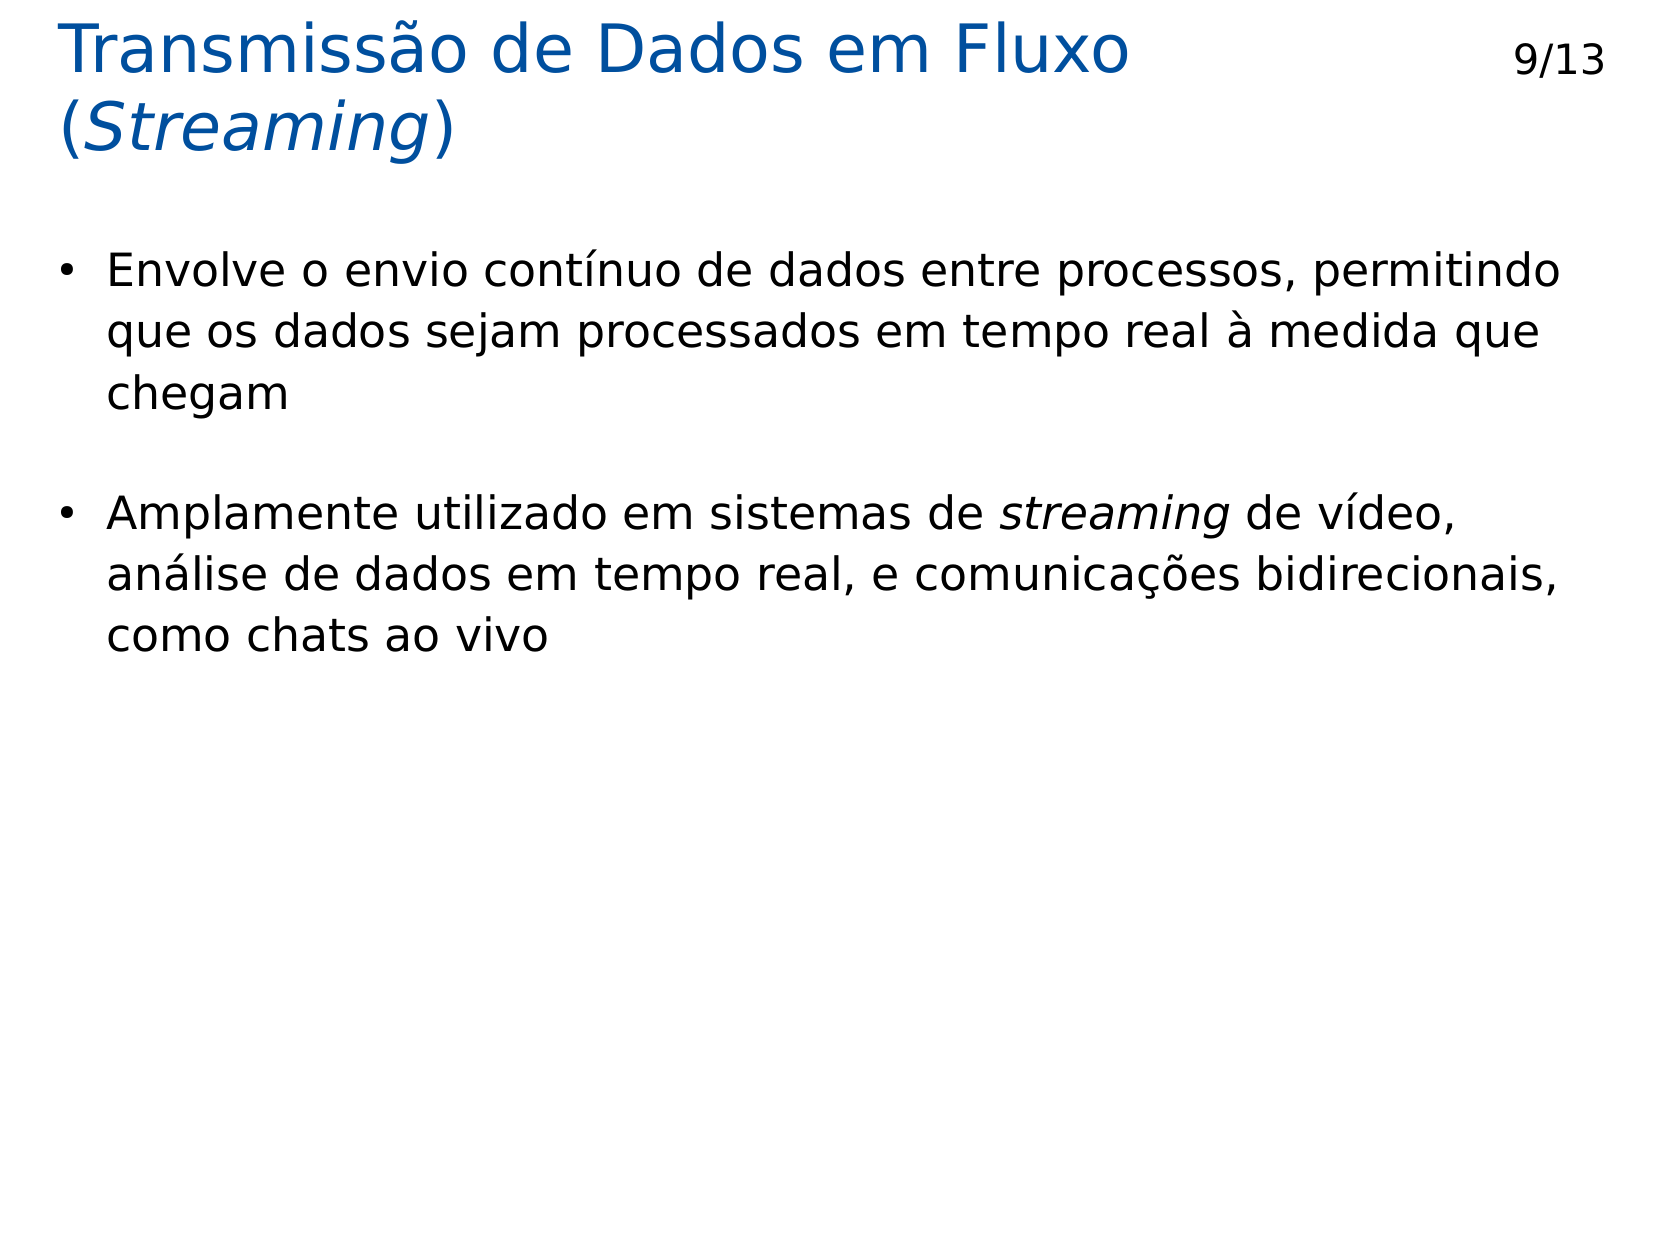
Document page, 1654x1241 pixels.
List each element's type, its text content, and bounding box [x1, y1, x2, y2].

list Envolve o envio contínuo de dados entre processos, permitindo que os dados sejam processados em tempo real à medida que chegam Amplamente utilizado em sistemas de streaming de vídeo, análise de dados em tempo real, e comunicações bidirecionais, como chats ao vivo [59, 236, 1595, 1211]
title Transmissão de Dados em Fluxo (Streaming) [59, 10, 1506, 167]
